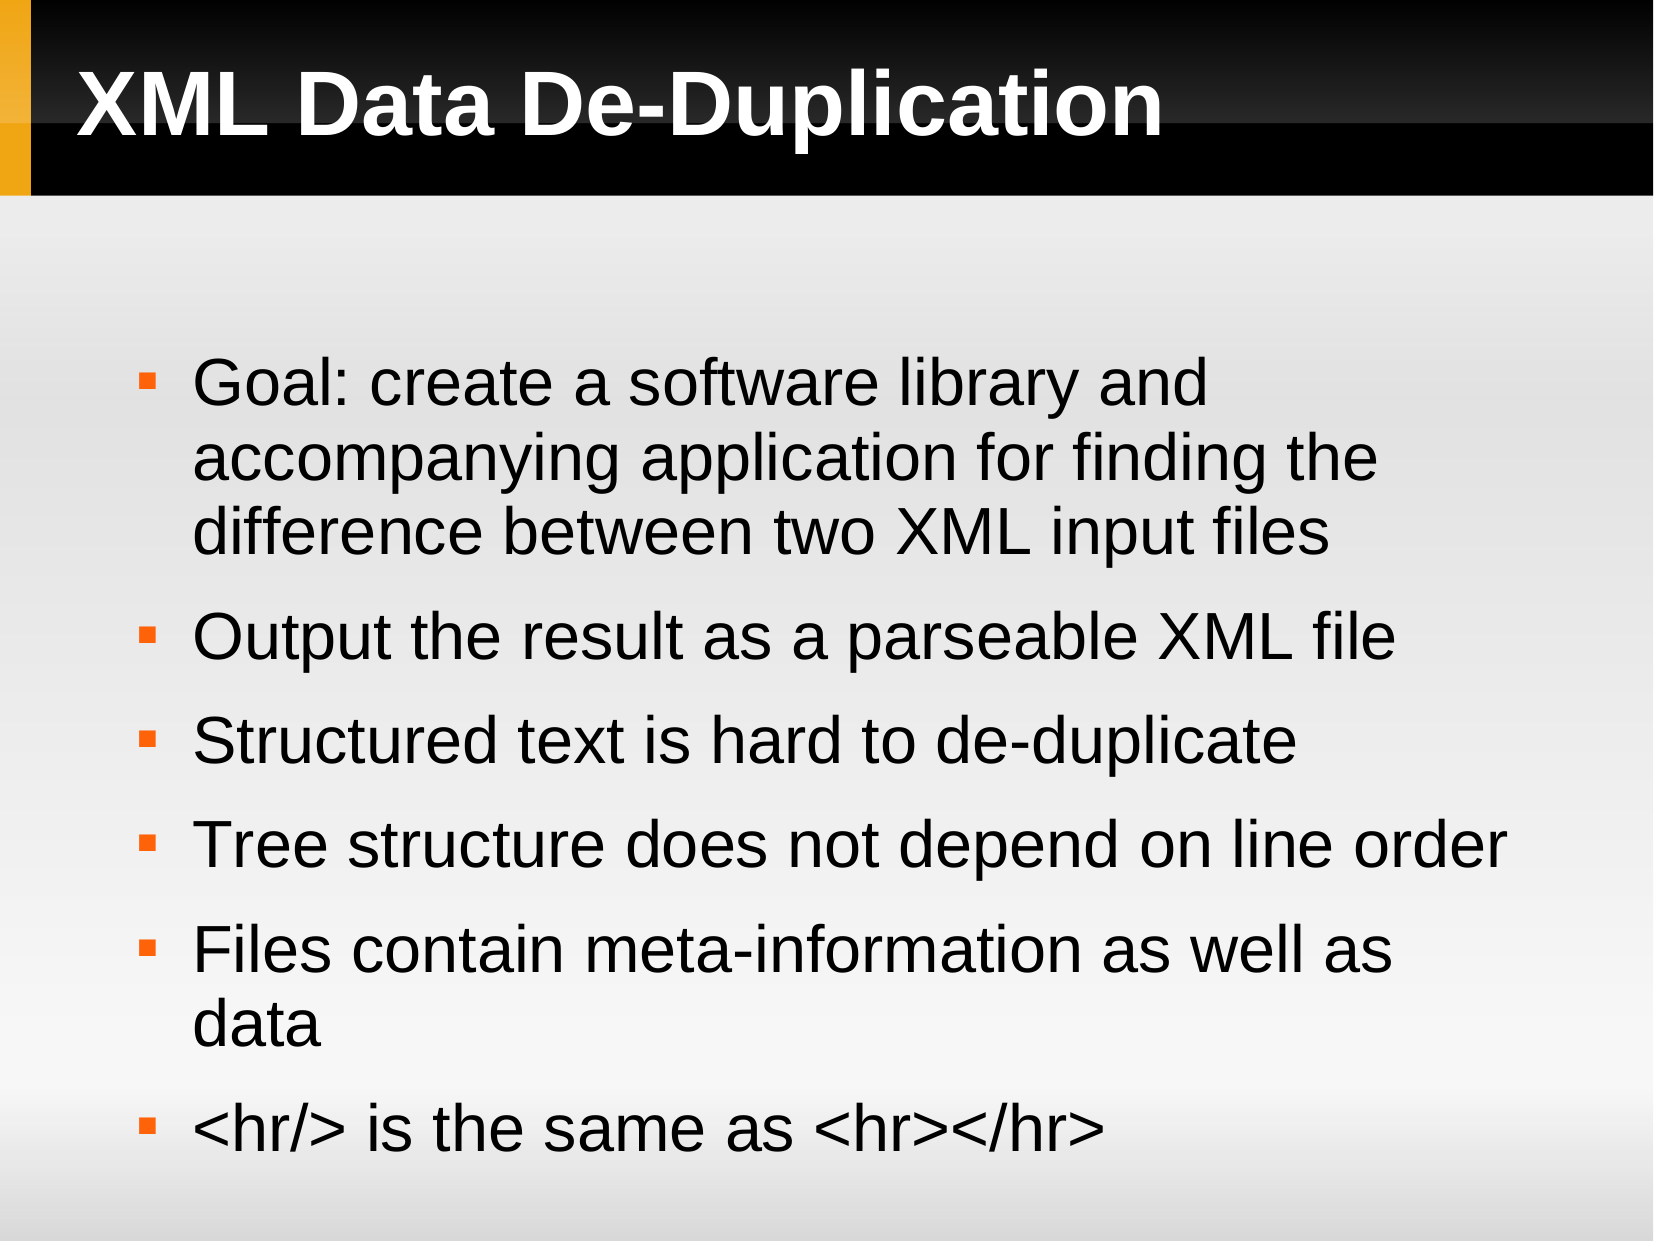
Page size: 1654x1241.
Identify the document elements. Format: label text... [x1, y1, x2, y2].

picture [0, 0, 1654, 1241]
list Goal: create a software library and accompanying application for finding the difference between two XML input files Output the result as a parseable XML file Structured text is hard to de-duplicate Tree structure does not depend on line order Files contain meta-information as well as data <hr/> is the same as <hr></hr> [121, 344, 1533, 1149]
title XML Data De-Duplication [76, 0, 1565, 208]
